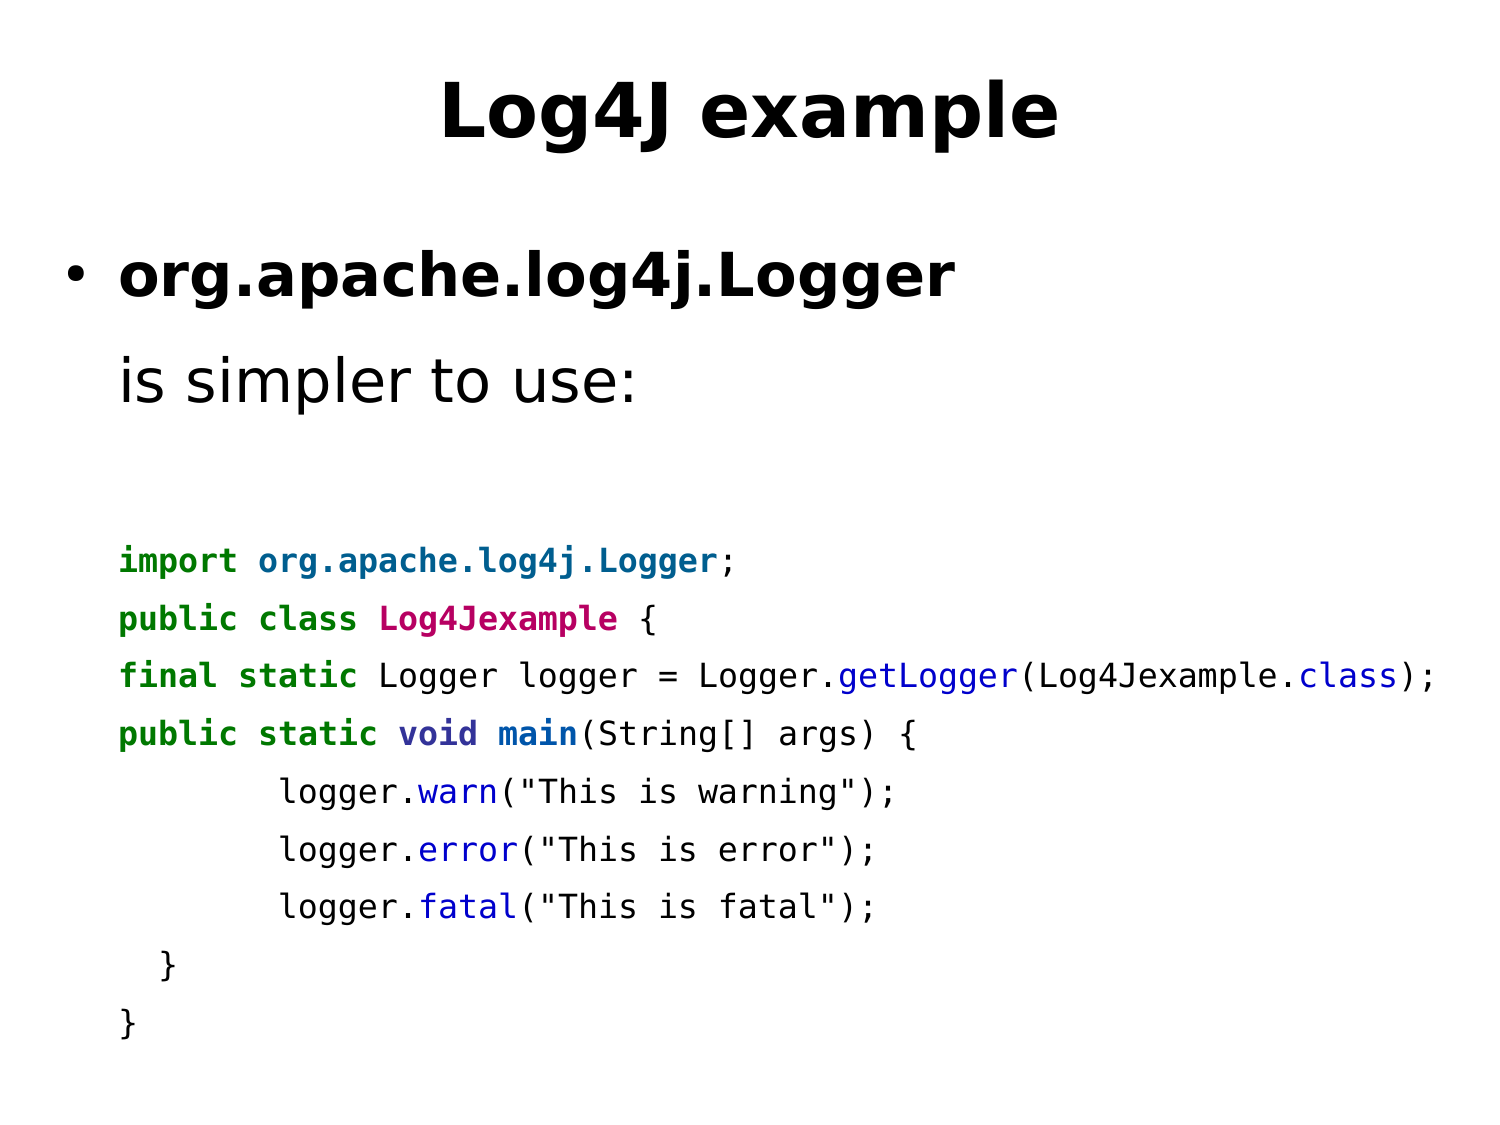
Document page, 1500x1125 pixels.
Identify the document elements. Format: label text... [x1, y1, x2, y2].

list org.apache.log4j.Logger is simpler to use: import org.apache.log4j.Logger; public class Log4Jexample { final static Logger logger = Logger.getLogger(Log4Jexample.class); public static void main(String[] args) { logger.warn("This is warning"); logger.error("This is error"); logger.fatal("This is fatal"); } } [47, 204, 1465, 1075]
title Log4J example [75, 44, 1425, 177]
